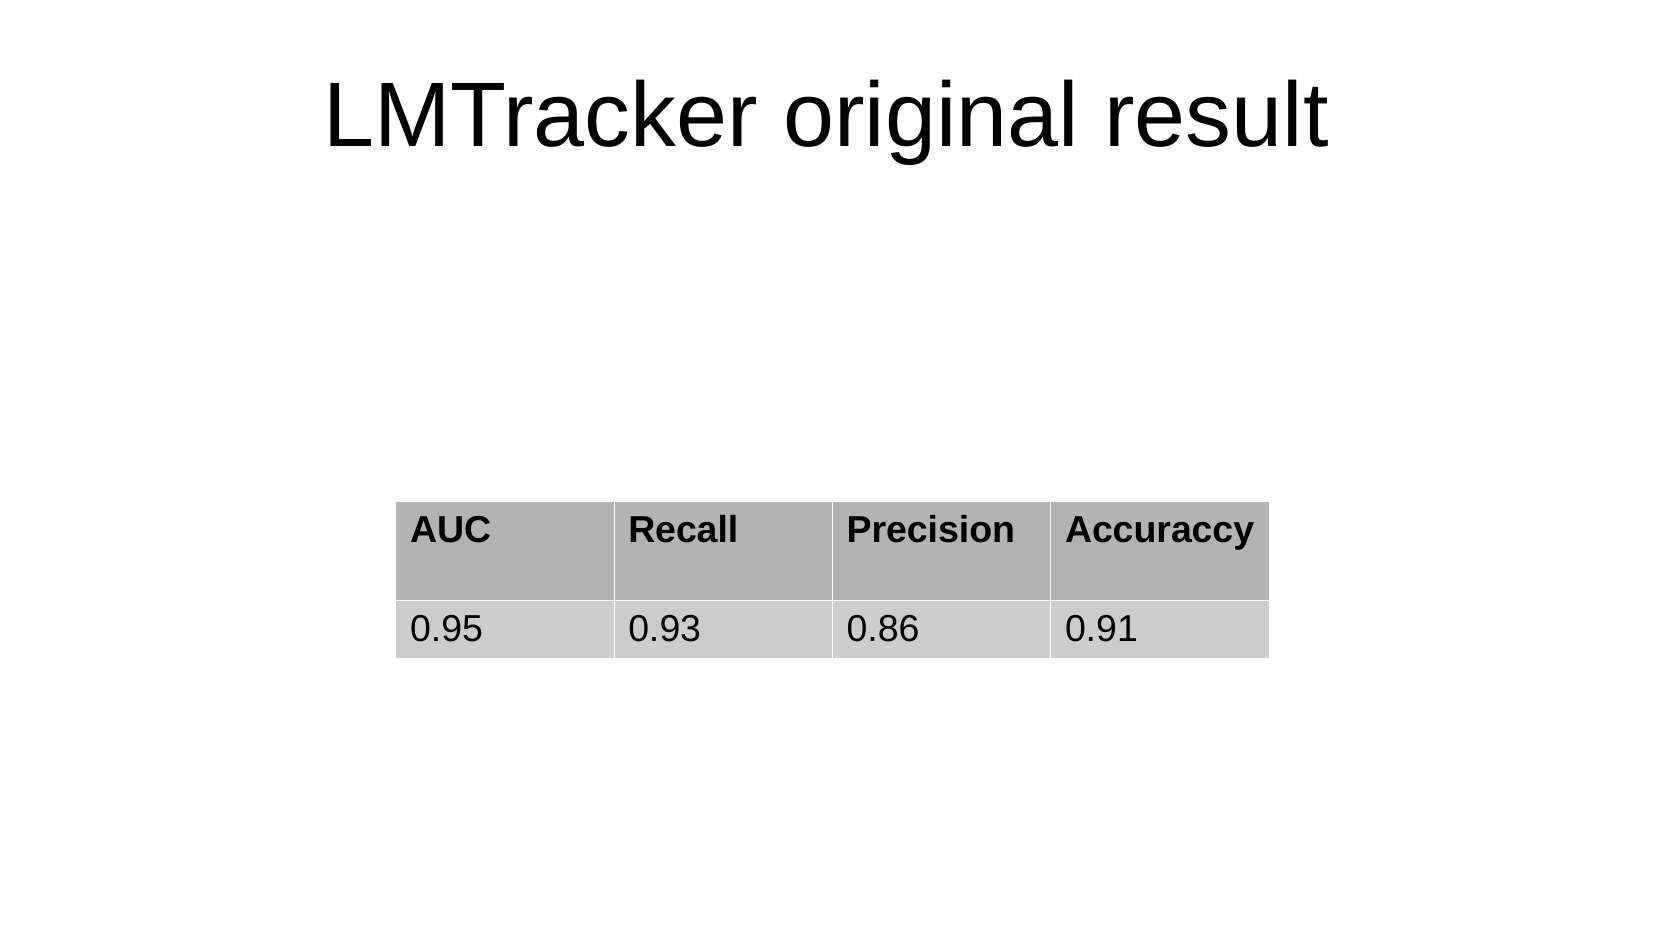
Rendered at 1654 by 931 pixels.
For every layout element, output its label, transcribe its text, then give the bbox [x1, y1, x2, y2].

table_header Precision [833, 502, 1050, 600]
table_cell 0.93 [615, 601, 832, 658]
table_header Accuraccy [1051, 502, 1269, 600]
table_header Recall [615, 502, 832, 600]
table_cell 0.91 [1051, 601, 1269, 658]
title LMTracker original result [82, 37, 1571, 193]
table_cell 0.95 [396, 601, 614, 658]
table_cell 0.86 [833, 601, 1050, 658]
table_header AUC [396, 502, 614, 600]
